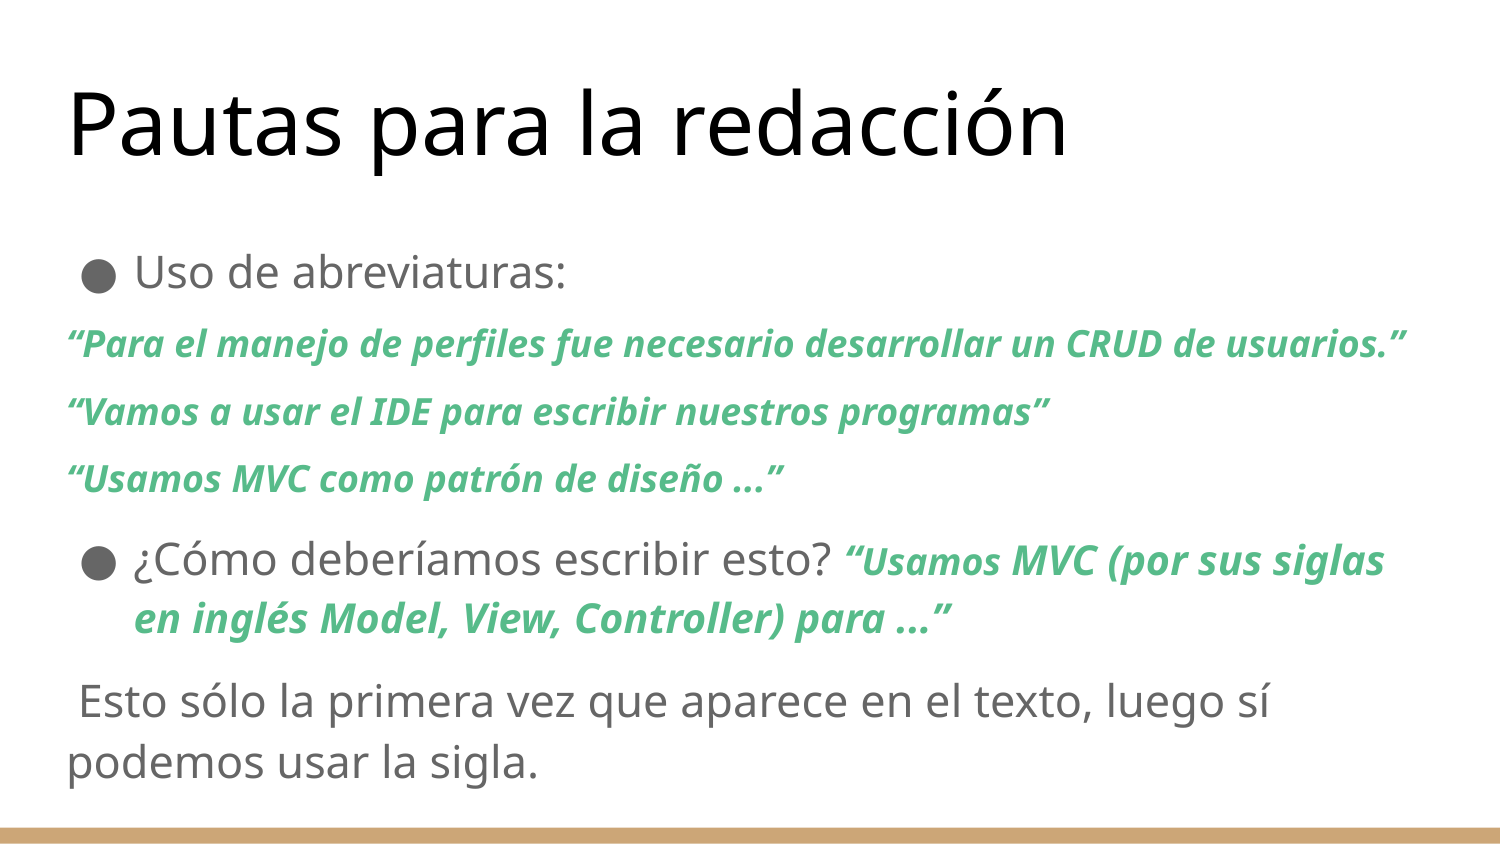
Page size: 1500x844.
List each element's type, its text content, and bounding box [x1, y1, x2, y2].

title Pautas para la redacción [51, 51, 1449, 189]
list Uso de abreviaturas: “Para el manejo de perfiles fue necesario desarrollar un CRUD de usuarios.” “Vamos a usar el IDE para escribir nuestros programas” “Usamos MVC como patrón de diseño ...” ¿Cómo deberíamos escribir esto? “Usamos MVC (por sus siglas en inglés Model, View, Controller) para ...” Esto sólo la primera vez que aparece en el texto, luego sí podemos usar la sigla. [51, 220, 1449, 808]
